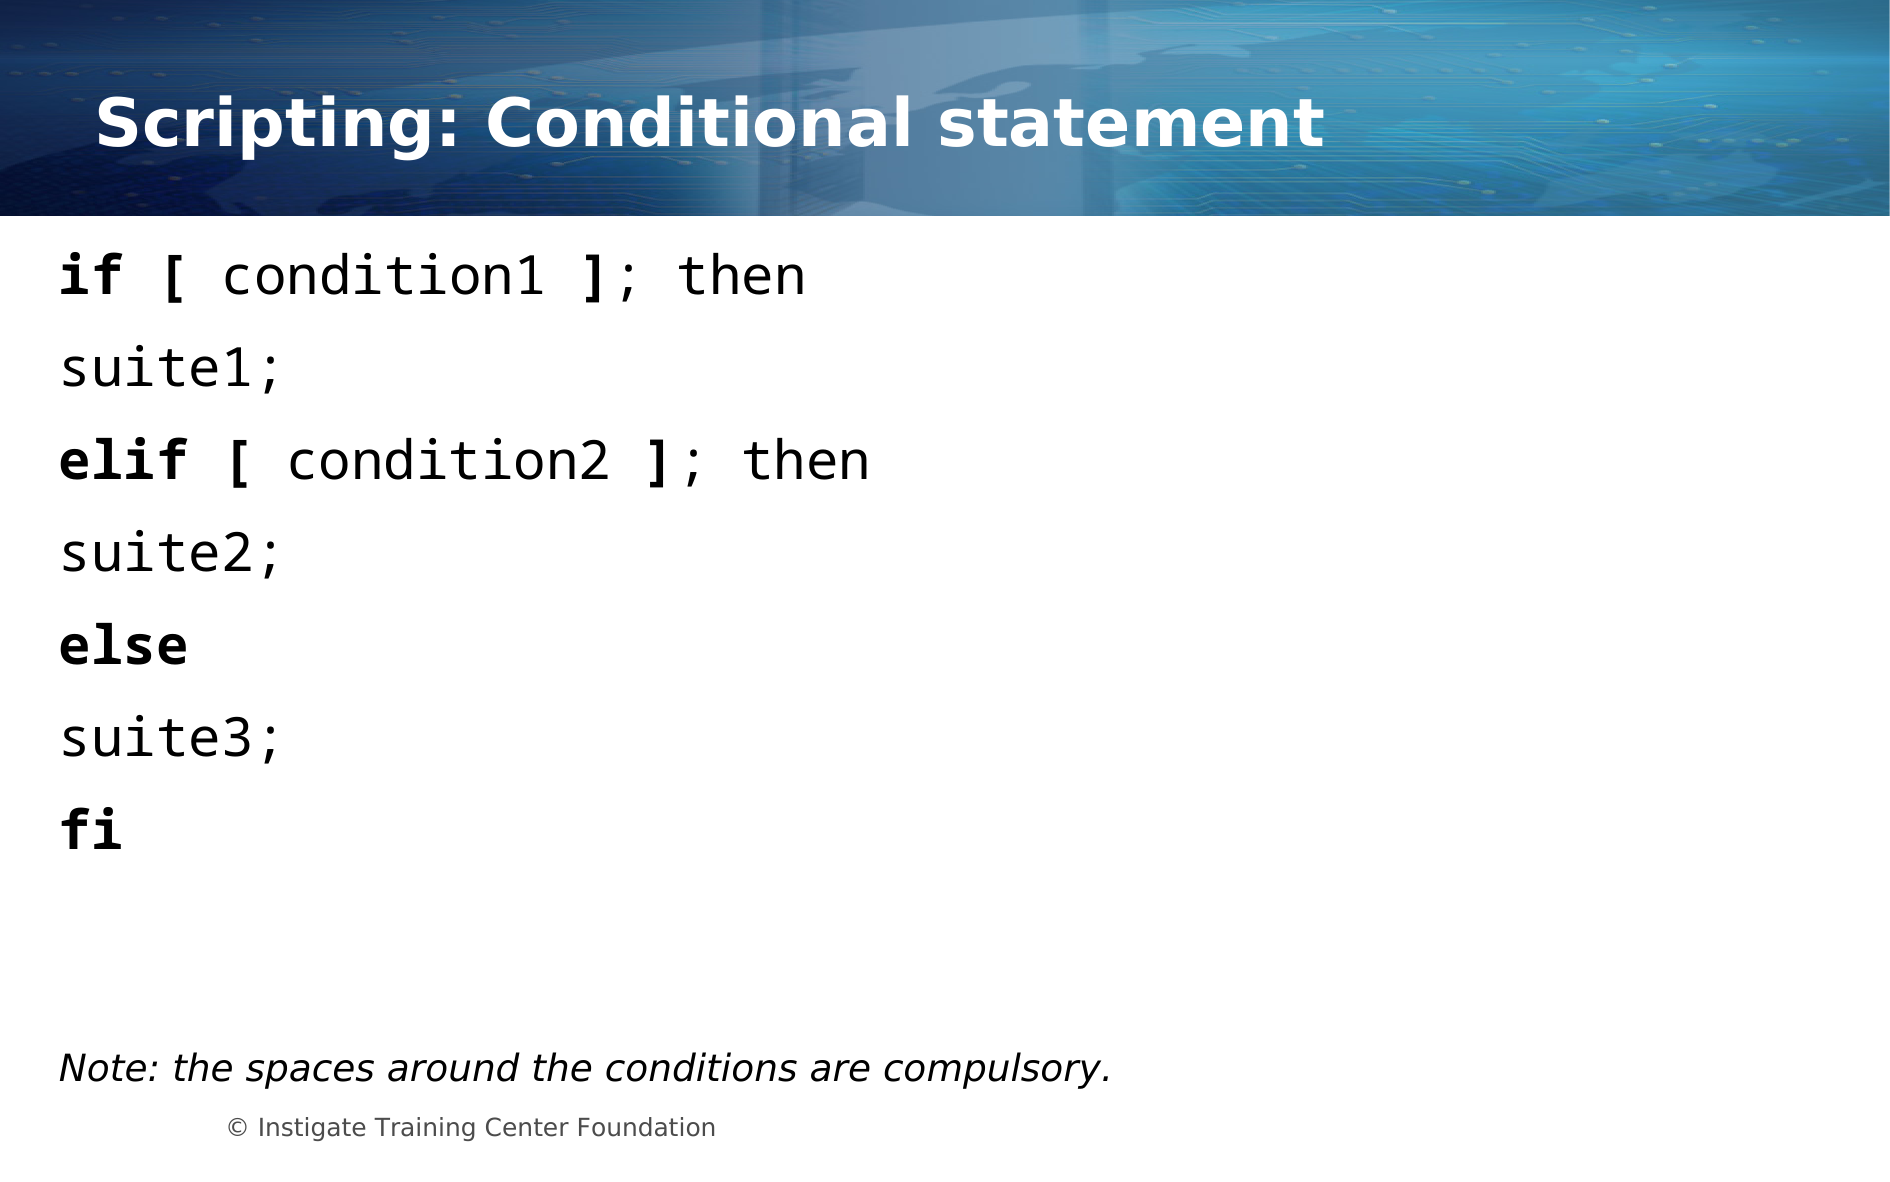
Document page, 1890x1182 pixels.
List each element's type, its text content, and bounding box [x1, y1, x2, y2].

list if [ condition1 ]; then suite1; elif [ condition2 ]; then suite2; else suite3; fi Note: the spaces around the conditions are compulsory. [59, 236, 1831, 1020]
picture [0, 0, 1890, 216]
title Scripting: Conditional statement [94, 54, 1793, 210]
